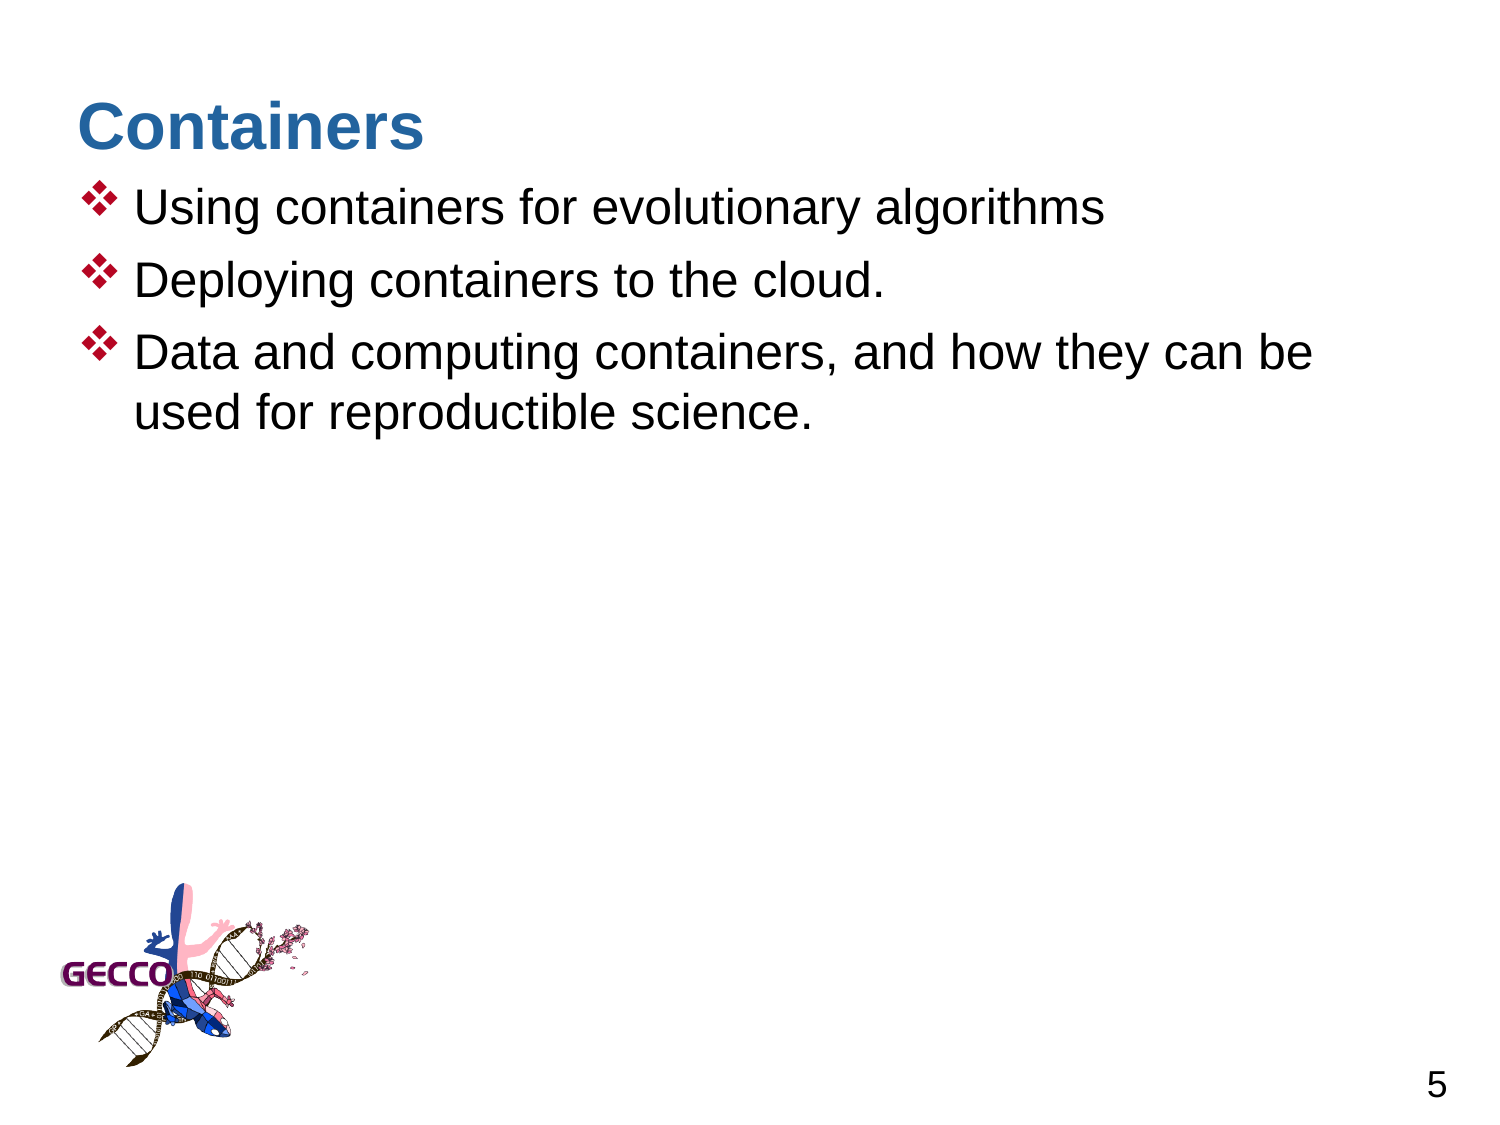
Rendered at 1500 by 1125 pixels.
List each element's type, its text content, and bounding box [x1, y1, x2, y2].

text_box <number> [1436, 1037, 1463, 1113]
picture [55, 850, 62, 1111]
list Containers Using containers for evolutionary algorithms Deploying containers to the cloud. Data and computing containers, and how they can be used for reproductible science. [62, 75, 1436, 1125]
